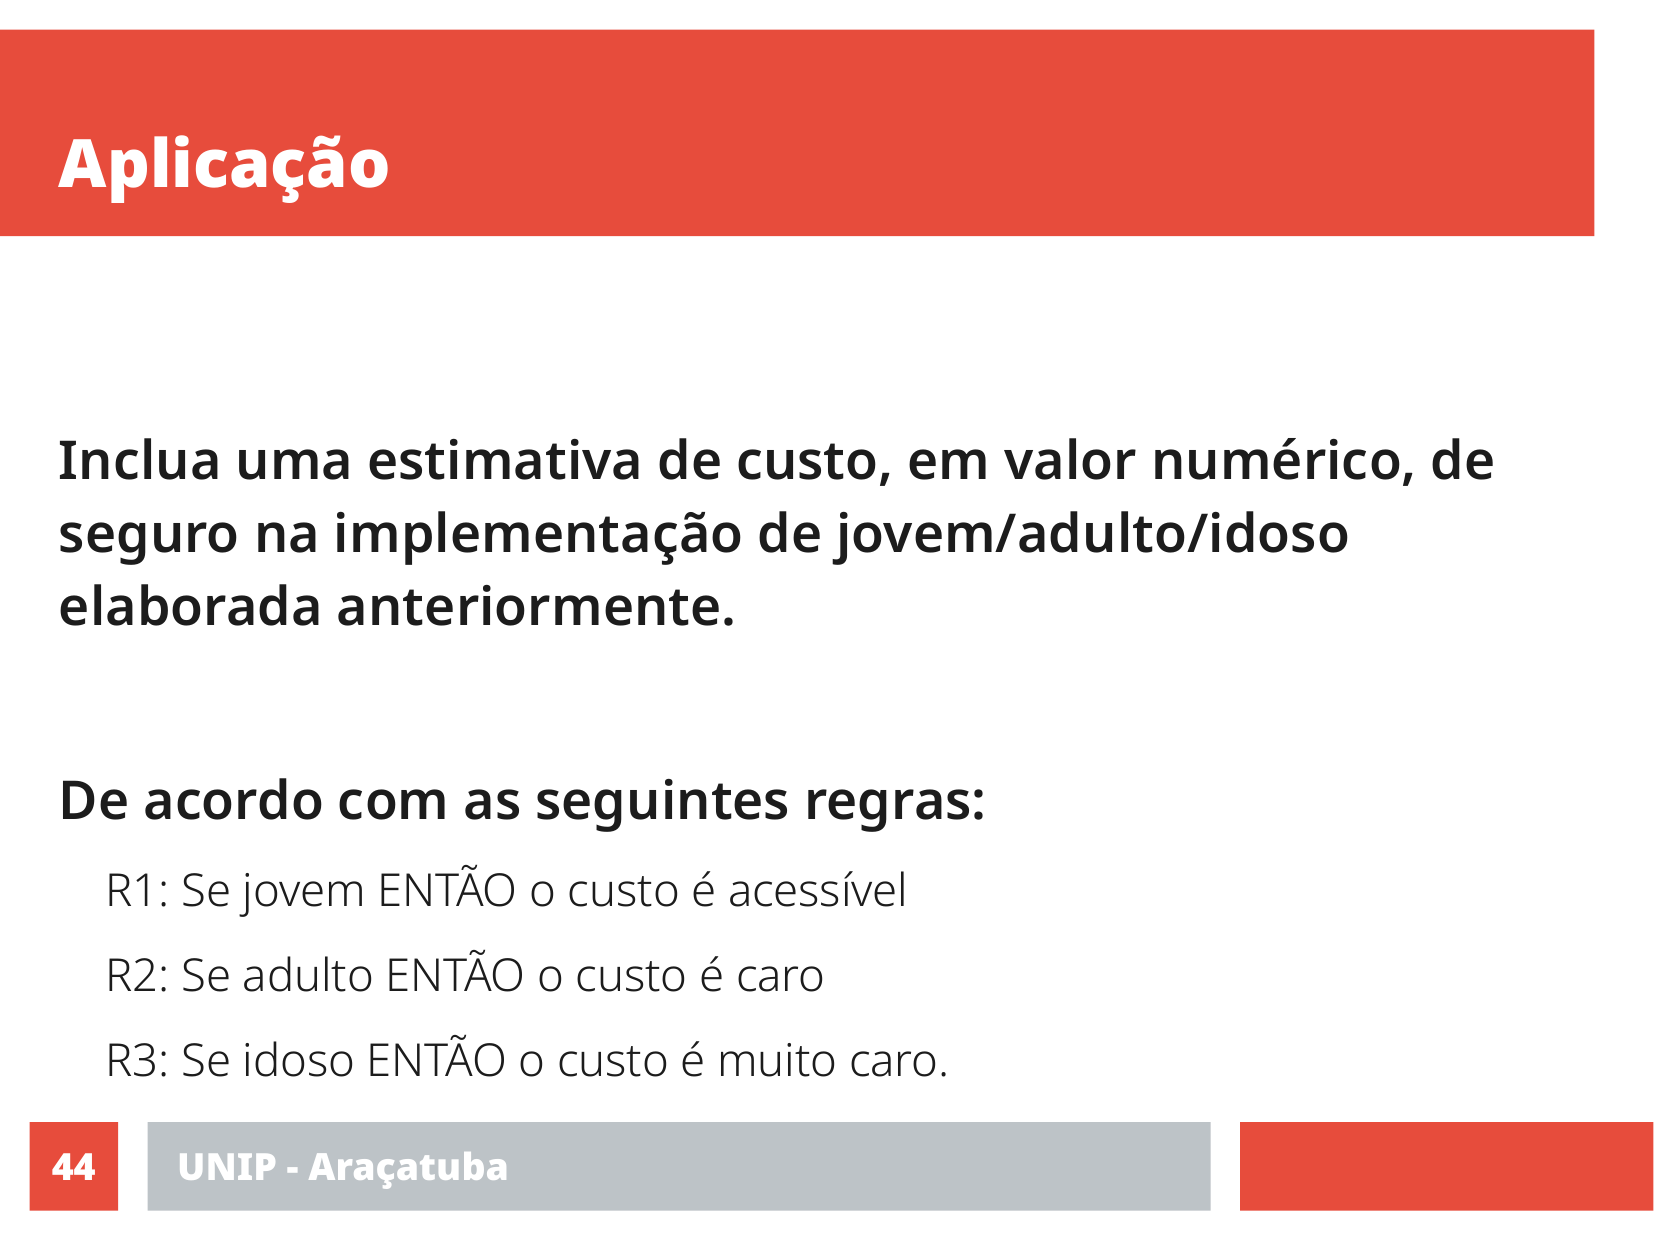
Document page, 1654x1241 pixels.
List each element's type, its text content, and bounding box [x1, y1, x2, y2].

title Aplicação [59, 59, 1595, 207]
list Inclua uma estimativa de custo, em valor numérico, de seguro na implementação de jovem/adulto/idoso elaborada anteriormente. De acordo com as seguintes regras: R1: Se jovem ENTÃO o custo é acessível R2: Se adulto ENTÃO o custo é caro R3: Se idoso ENTÃO o custo é muito caro. [59, 324, 1565, 1093]
